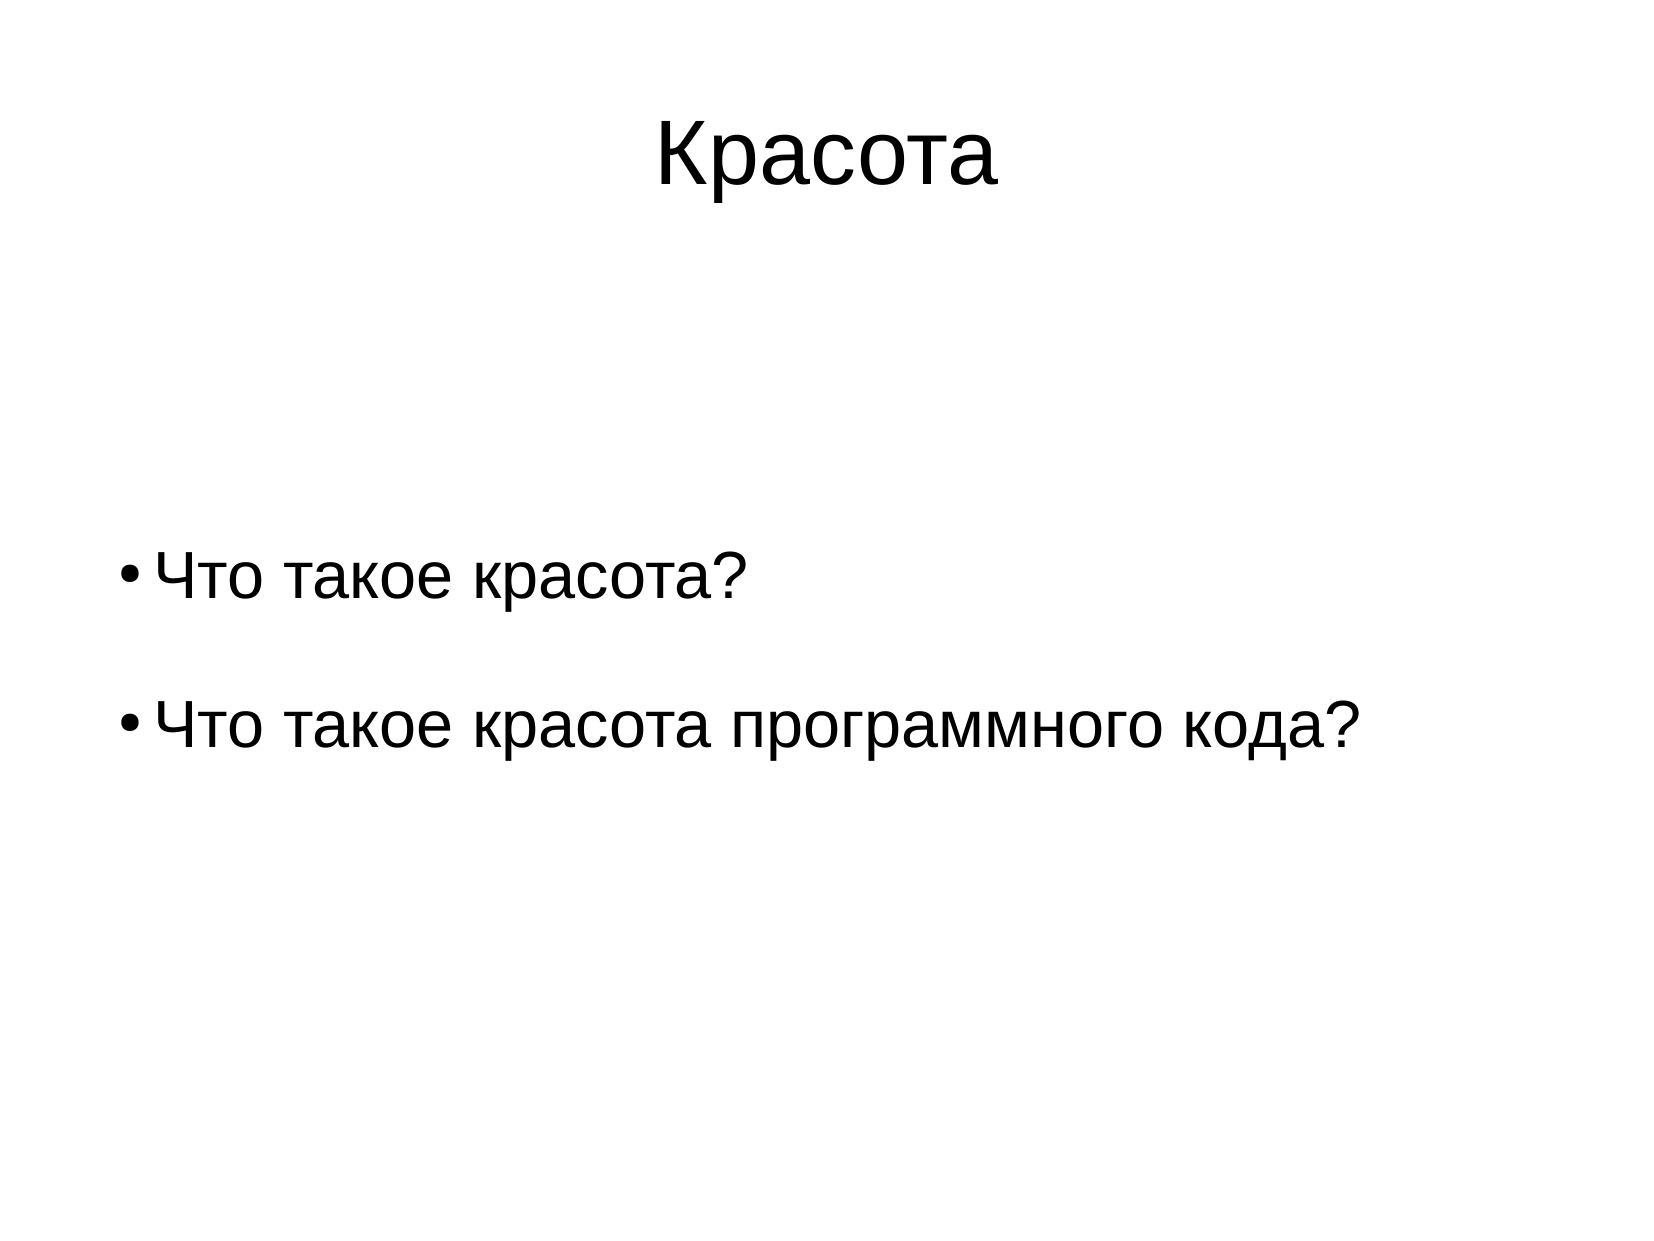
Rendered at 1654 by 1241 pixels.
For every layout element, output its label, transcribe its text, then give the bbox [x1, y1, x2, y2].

subtitle Что такое красота? Что такое красота программного кода? [82, 290, 1571, 1010]
title Красота [82, 49, 1571, 257]
